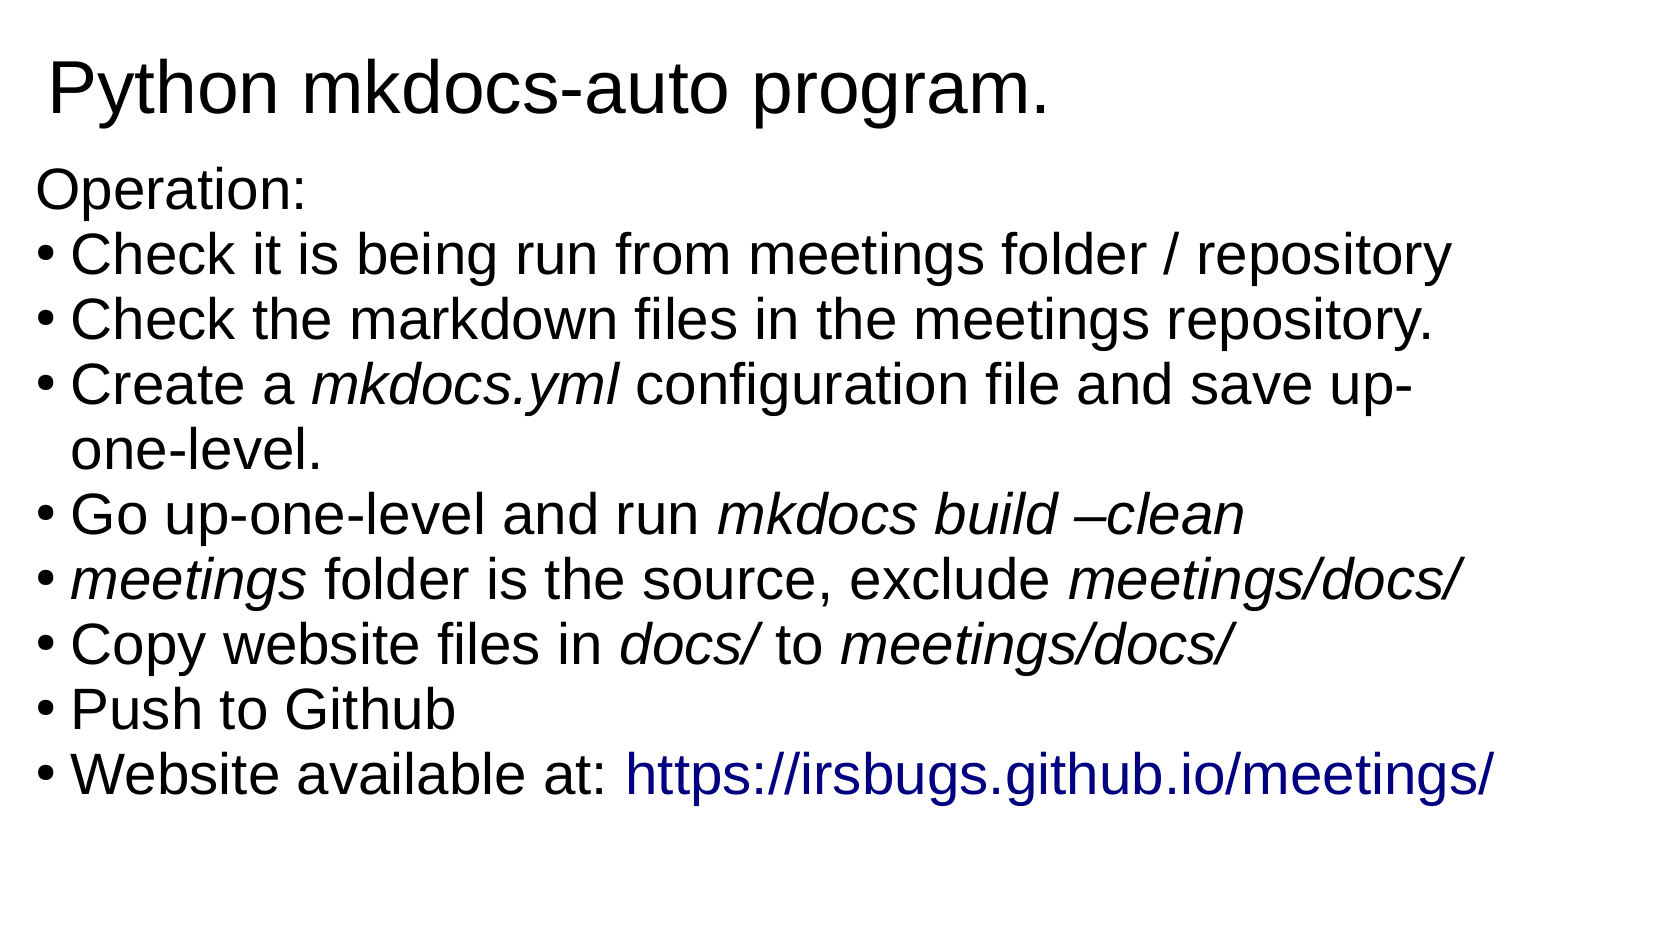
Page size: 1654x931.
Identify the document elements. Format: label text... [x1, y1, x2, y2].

subtitle Operation: Check it is being run from meetings folder / repository Check the markdown files in the meetings repository. Create a mkdocs.yml configuration file and save up-one-level. Go up-one-level and run mkdocs build –clean meetings folder is the source, exclude meetings/docs/ Copy website files in docs/ to meetings/docs/ Push to Github Website available at: https://irsbugs.github.io/meetings/ [35, 156, 1524, 807]
title Python mkdocs-auto program. [47, 45, 1536, 130]
